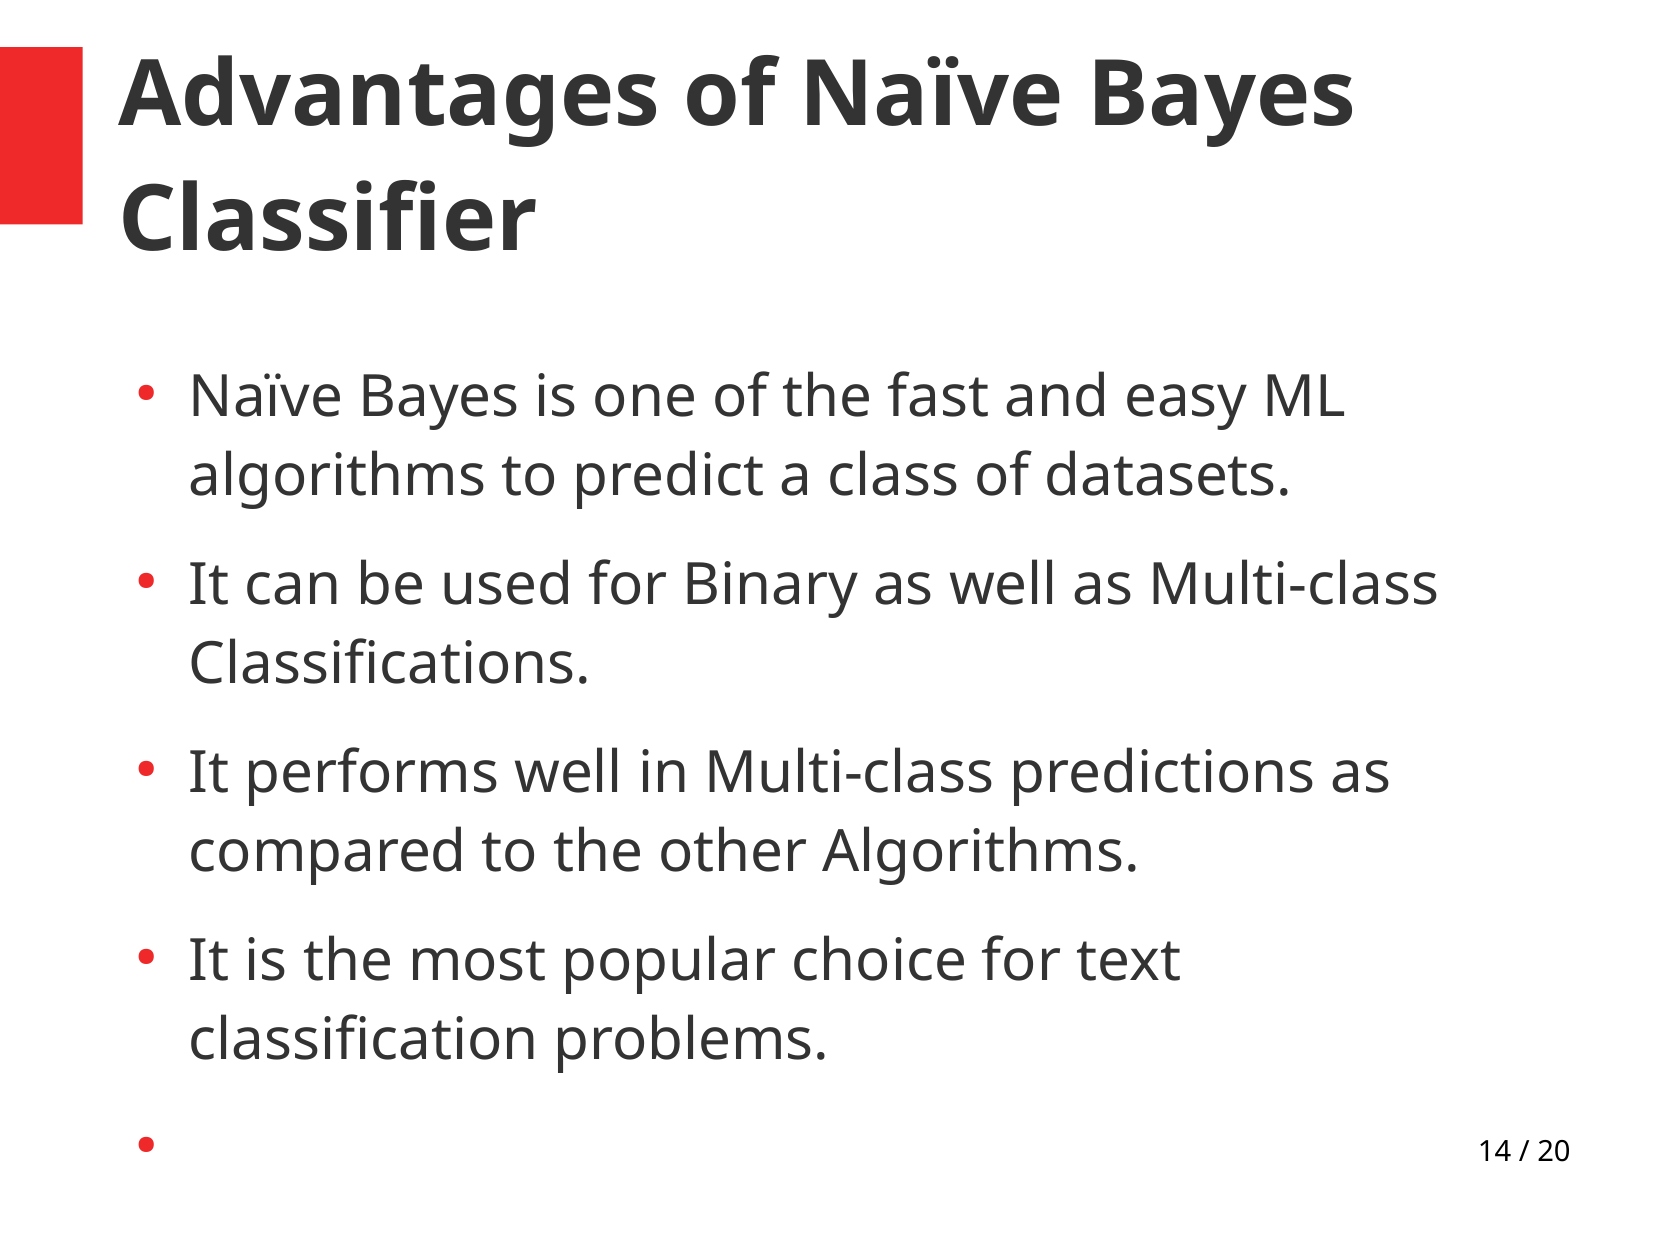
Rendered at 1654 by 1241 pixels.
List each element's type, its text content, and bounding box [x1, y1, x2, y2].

list Naïve Bayes is one of the fast and easy ML algorithms to predict a class of datasets. It can be used for Binary as well as Multi-class Classifications. It performs well in Multi-class predictions as compared to the other Algorithms. It is the most popular choice for text classification problems. [118, 354, 1536, 1074]
title Advantages of Naïve Bayes Classifier [118, 28, 1571, 278]
